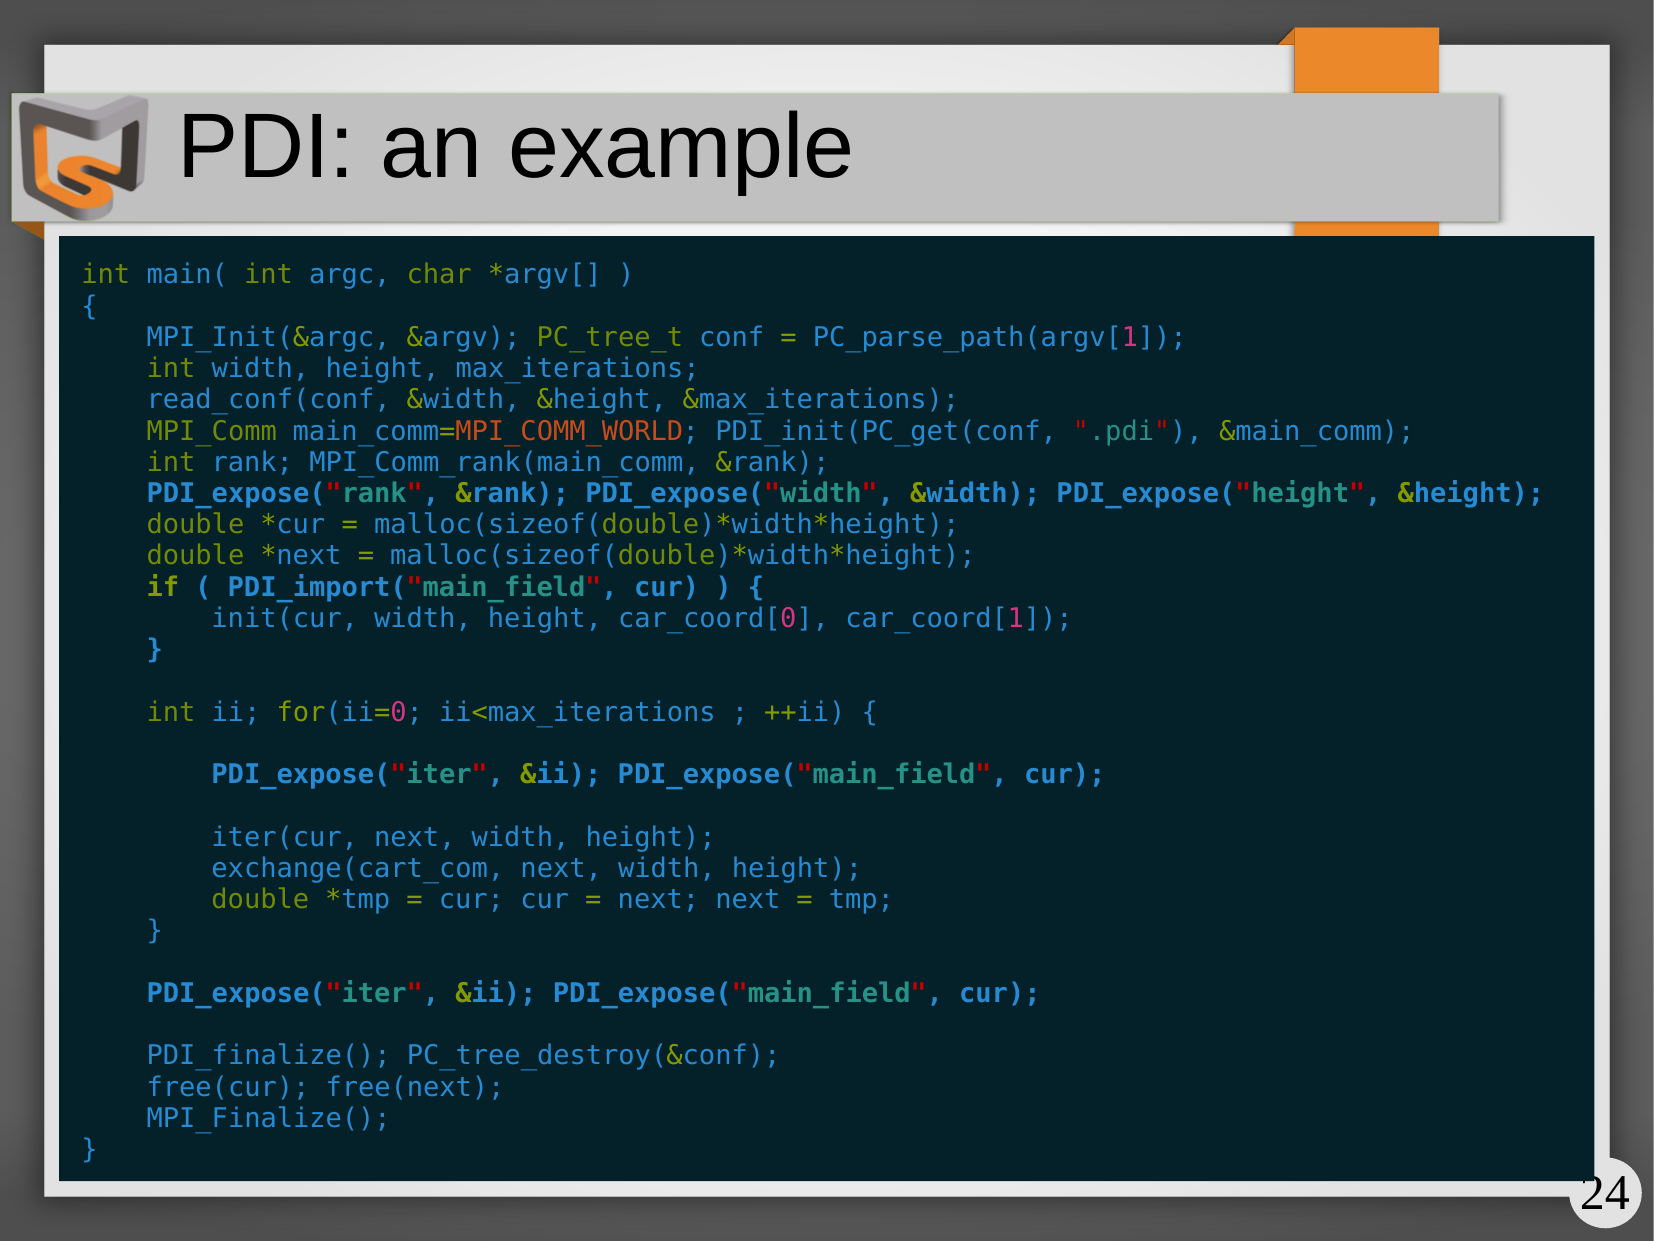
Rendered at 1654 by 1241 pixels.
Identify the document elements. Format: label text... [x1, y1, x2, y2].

text_box int main( int argc, char *argv[] ) { MPI_Init(&argc, &argv); PC_tree_t conf = PC_parse_path(argv[1]); int width, height, max_iterations; read_conf(conf, &width, &height, &max_iterations); MPI_Comm main_comm=MPI_COMM_WORLD; PDI_init(PC_get(conf, ".pdi"), &main_comm); int rank; MPI_Comm_rank(main_comm, &rank); PDI_expose("rank", &rank); PDI_expose("width", &width); PDI_expose("height", &height); double *cur = malloc(sizeof(double)*width*height); double *next = malloc(sizeof(double)*width*height); if ( PDI_import("main_field", cur) ) { init(cur, width, height, car_coord[0], car_coord[1]); } int ii; for(ii=0; ii<max_iterations ; ++ii) { PDI_expose("iter", &ii); PDI_expose("main_field", cur); iter(cur, next, width, height); exchange(cart_com, next, width, height); double *tmp = cur; cur = next; next = tmp; } PDI_expose("iter", &ii); PDI_expose("main_field", cur); PDI_finalize(); PC_tree_destroy(&conf); free(cur); free(next); MPI_Finalize(); } [59, 236, 1595, 1182]
title PDI: an example [177, 94, 1477, 213]
picture [0, 0, 1654, 1241]
